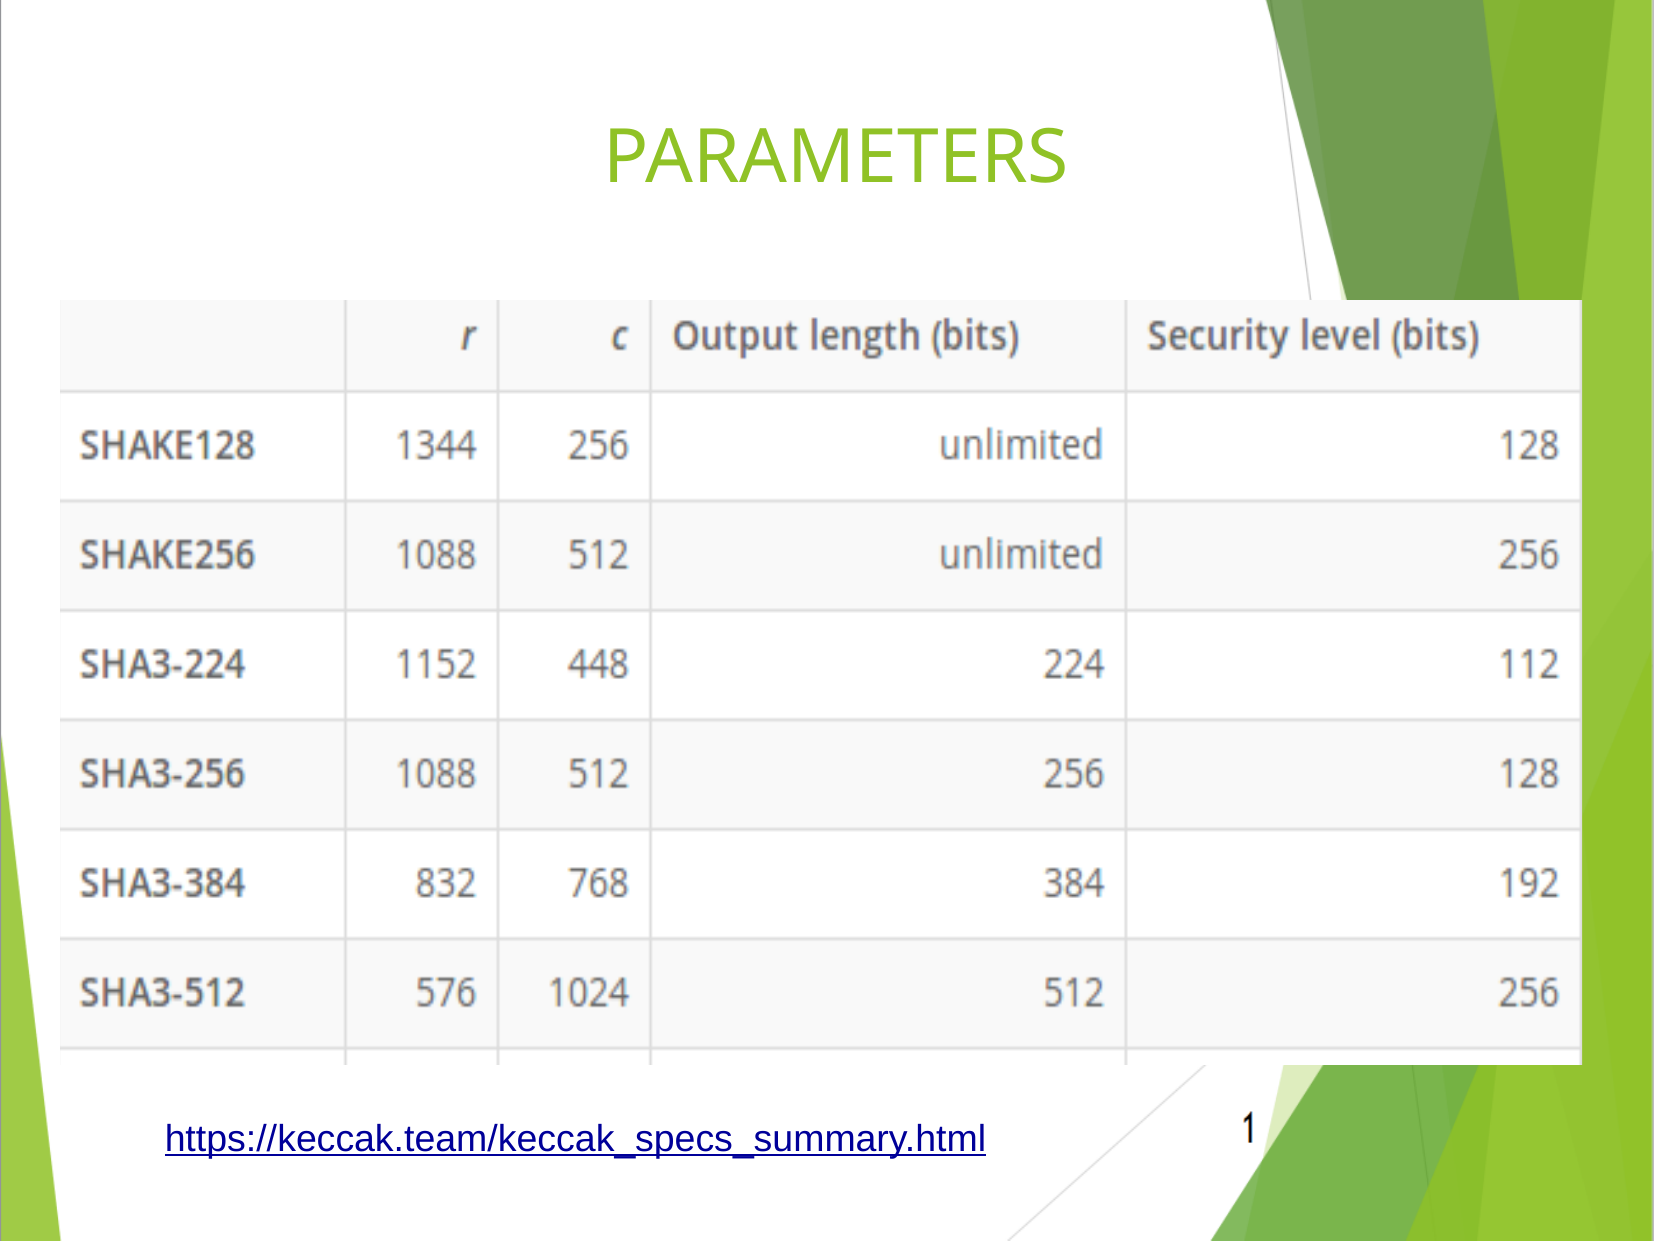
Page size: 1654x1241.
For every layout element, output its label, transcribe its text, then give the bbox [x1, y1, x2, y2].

text_box https://keccak.team/keccak_specs_summary.html [150, 1110, 1321, 1167]
title PARAMETERS [82, 49, 1571, 257]
picture [0, 0, 1654, 1241]
